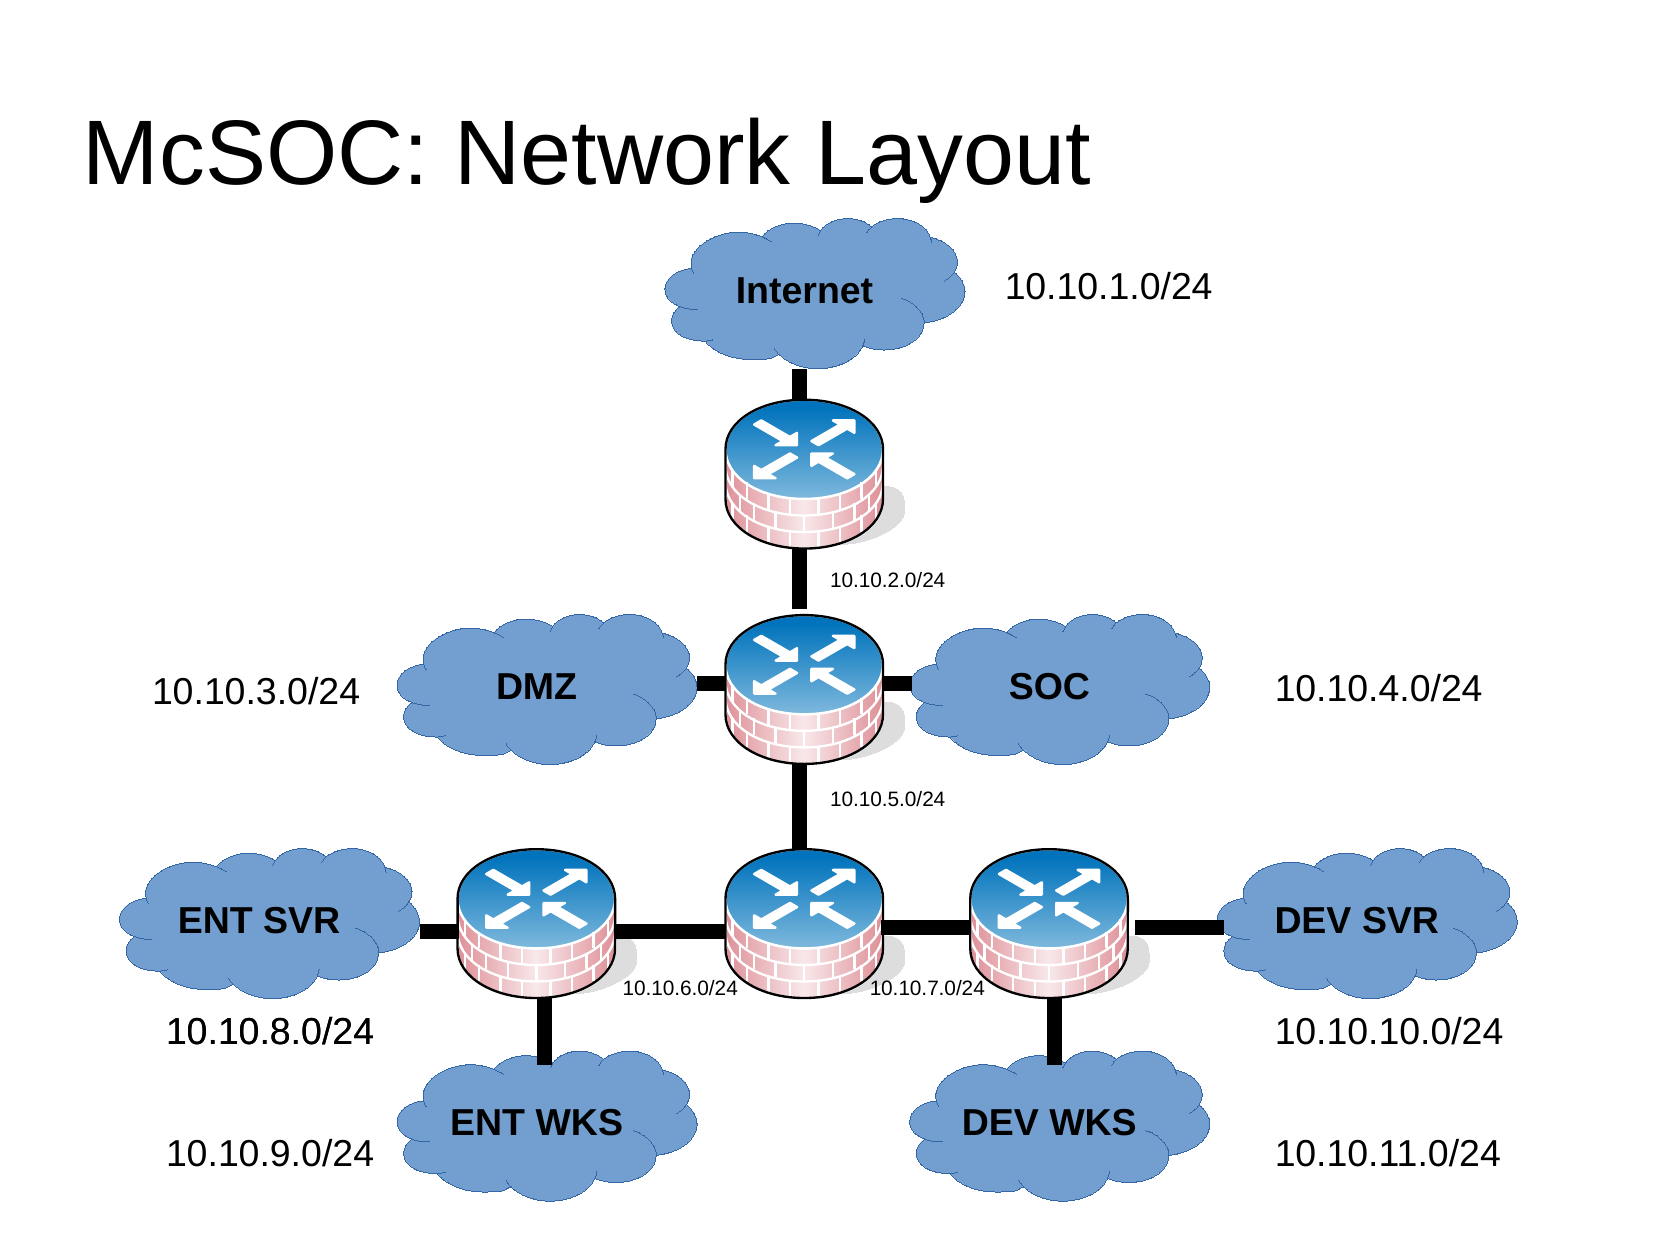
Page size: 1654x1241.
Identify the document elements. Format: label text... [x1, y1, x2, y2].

text_box 10.10.3.0/24 [137, 663, 376, 721]
text_box 10.10.2.0/24 [815, 561, 961, 601]
text_box SOC [911, 614, 1210, 765]
text_box DMZ [397, 614, 697, 765]
text_box 10.10.10.0/24 [1260, 1003, 1519, 1060]
text_box 10.10.11.0/24 [1260, 1125, 1519, 1182]
text_box 10.10.9.0/24 [151, 1125, 389, 1182]
text_box 10.10.7.0/24 [855, 969, 1000, 1008]
text_box [727, 401, 881, 547]
text_box [727, 851, 881, 996]
text_box [611, 939, 637, 969]
text_box 10.10.5.0/24 [815, 780, 961, 819]
text_box [459, 851, 613, 996]
text_box [576, 974, 607, 994]
text_box [727, 617, 881, 762]
text_box [844, 989, 855, 994]
text_box DEV SVR [1217, 848, 1518, 999]
text_box [879, 936, 905, 969]
title McSOC: Network Layout [82, 49, 1571, 257]
text_box 10.10.6.0/24 [607, 969, 753, 1009]
text_box ENT WKS [397, 1051, 698, 1202]
text_box [1089, 936, 1150, 994]
text_box 10.10.4.0/24 [1260, 660, 1498, 717]
text_box 10.10.8.0/24 [151, 1003, 389, 1060]
text_box DEV WKS [909, 1051, 1210, 1202]
text_box [842, 486, 905, 545]
text_box [972, 851, 1126, 996]
text_box ENT SVR [119, 848, 420, 999]
text_box 10.10.1.0/24 [990, 258, 1228, 316]
text_box Internet [664, 218, 966, 369]
text_box [844, 701, 905, 760]
